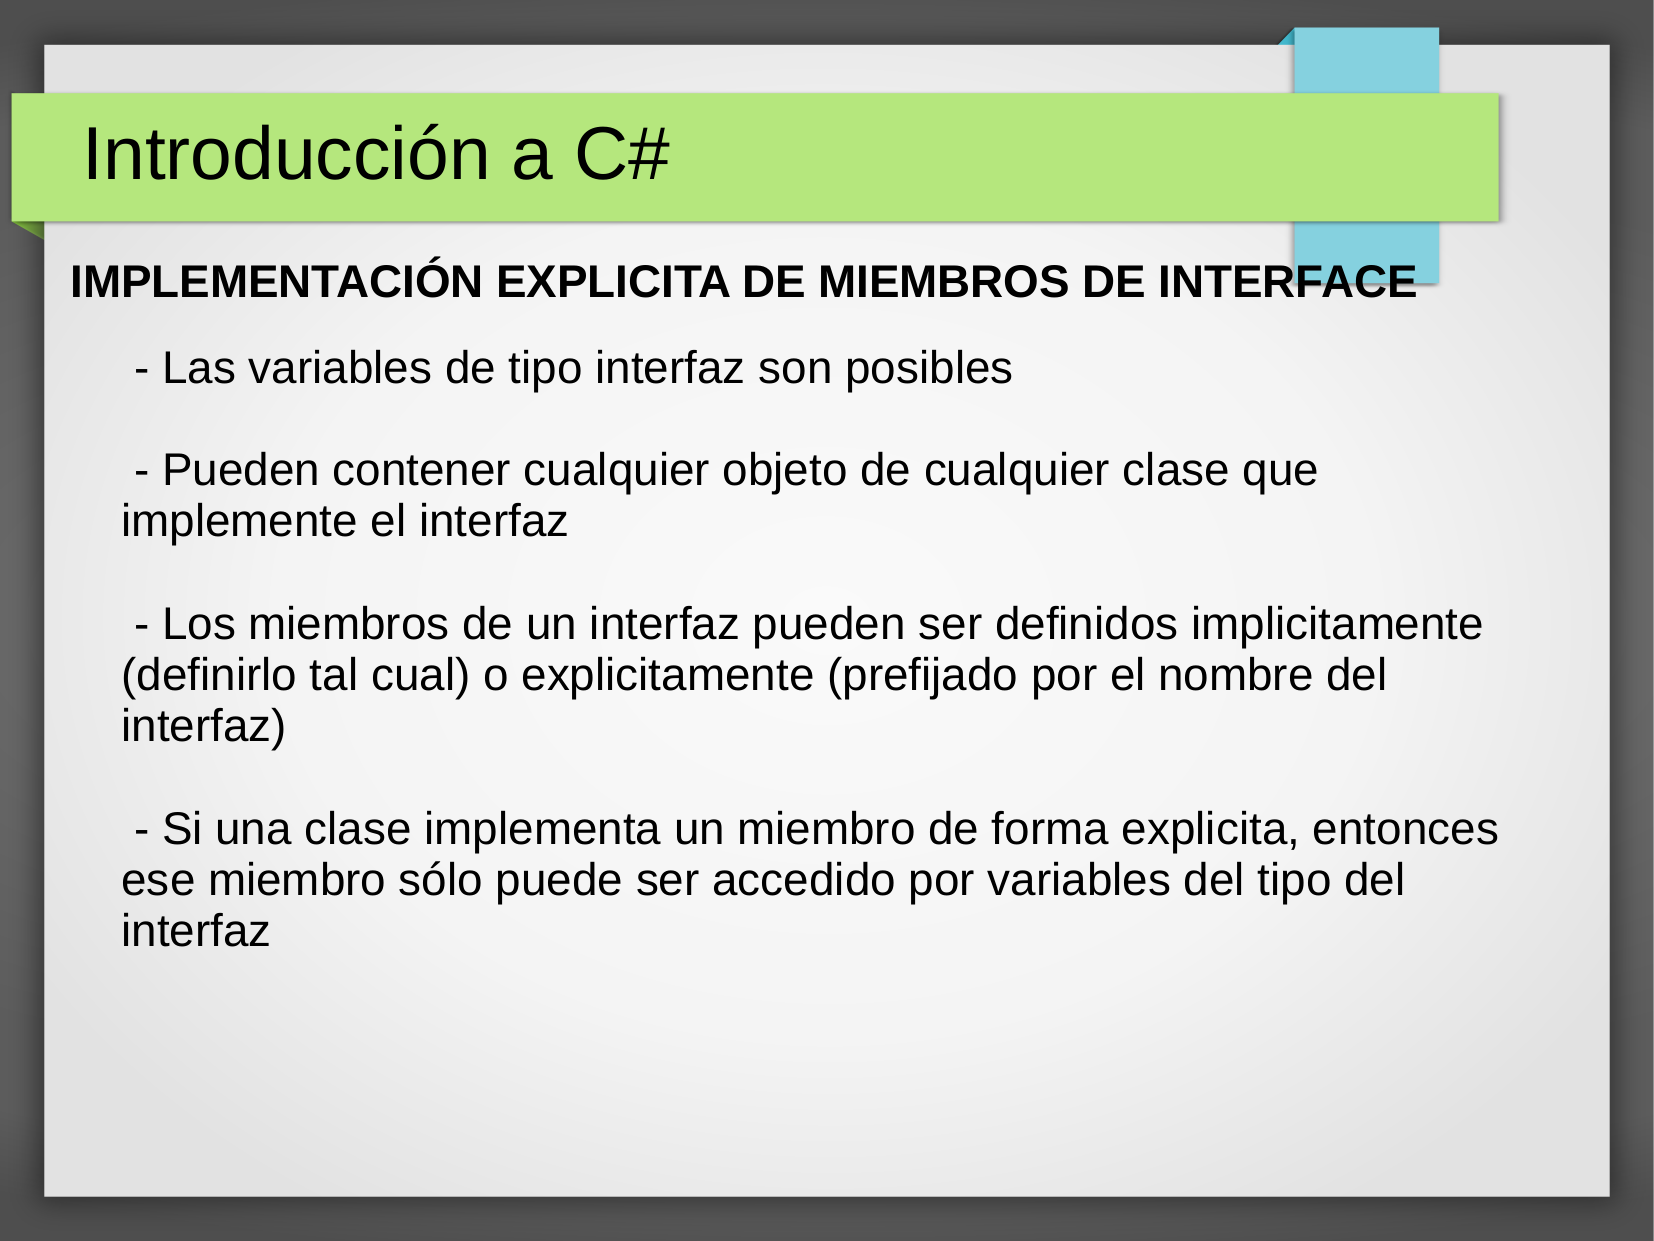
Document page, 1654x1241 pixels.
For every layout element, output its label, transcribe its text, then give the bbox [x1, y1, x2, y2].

text_box - Las variables de tipo interfaz son posibles - Pueden contener cualquier objeto de cualquier clase que implemente el interfaz - Los miembros de un interfaz pueden ser definidos implicitamente (definirlo tal cual) o explicitamente (prefijado por el nombre del interfaz) - Si una clase implementa un miembro de forma explicita, entonces ese miembro sólo puede ser accedido por variables del tipo del interfaz [47, 341, 1560, 957]
text_box IMPLEMENTACIÓN EXPLICITA DE MIEMBROS DE INTERFACE [70, 255, 1536, 308]
title Introducción a C# [82, 94, 1264, 213]
picture [0, 0, 1654, 1241]
